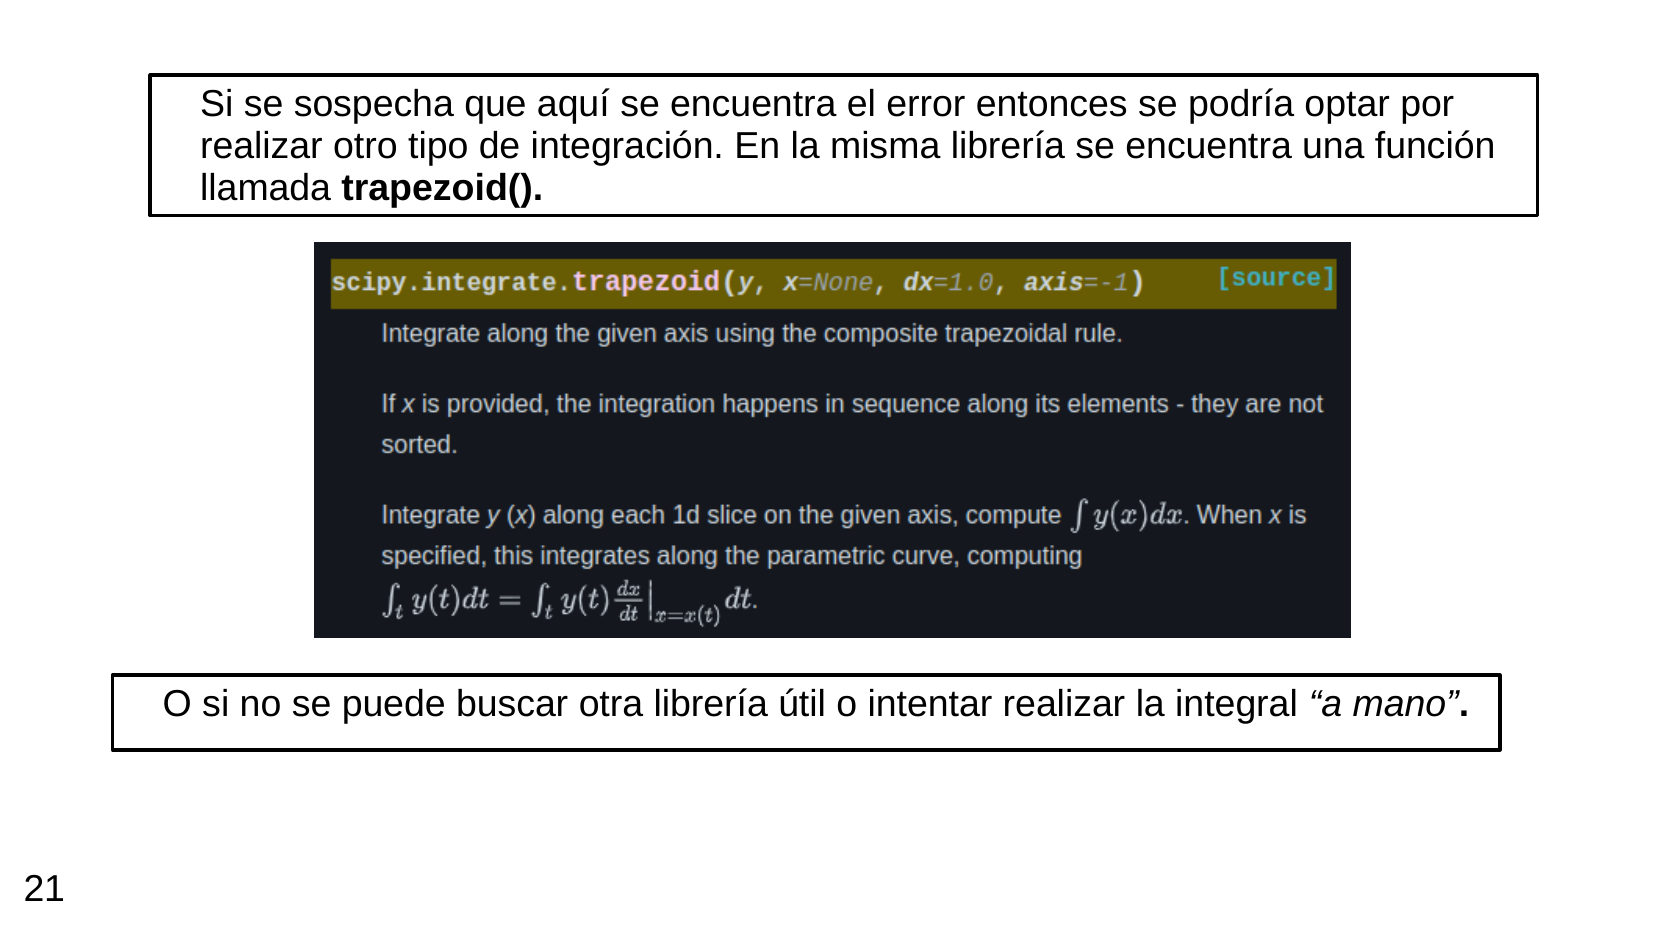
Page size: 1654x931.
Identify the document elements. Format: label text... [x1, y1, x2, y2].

picture [314, 242, 1351, 638]
text_box <number> [8, 860, 638, 931]
text_box Si se sospecha que aquí se encuentra el error entonces se podría optar por realizar otro tipo de integración. En la misma librería se encuentra una función llamada trapezoid(). [150, 75, 1538, 216]
text_box O si no se puede buscar otra librería útil o intentar realizar la integral “a mano”. [112, 675, 1501, 751]
